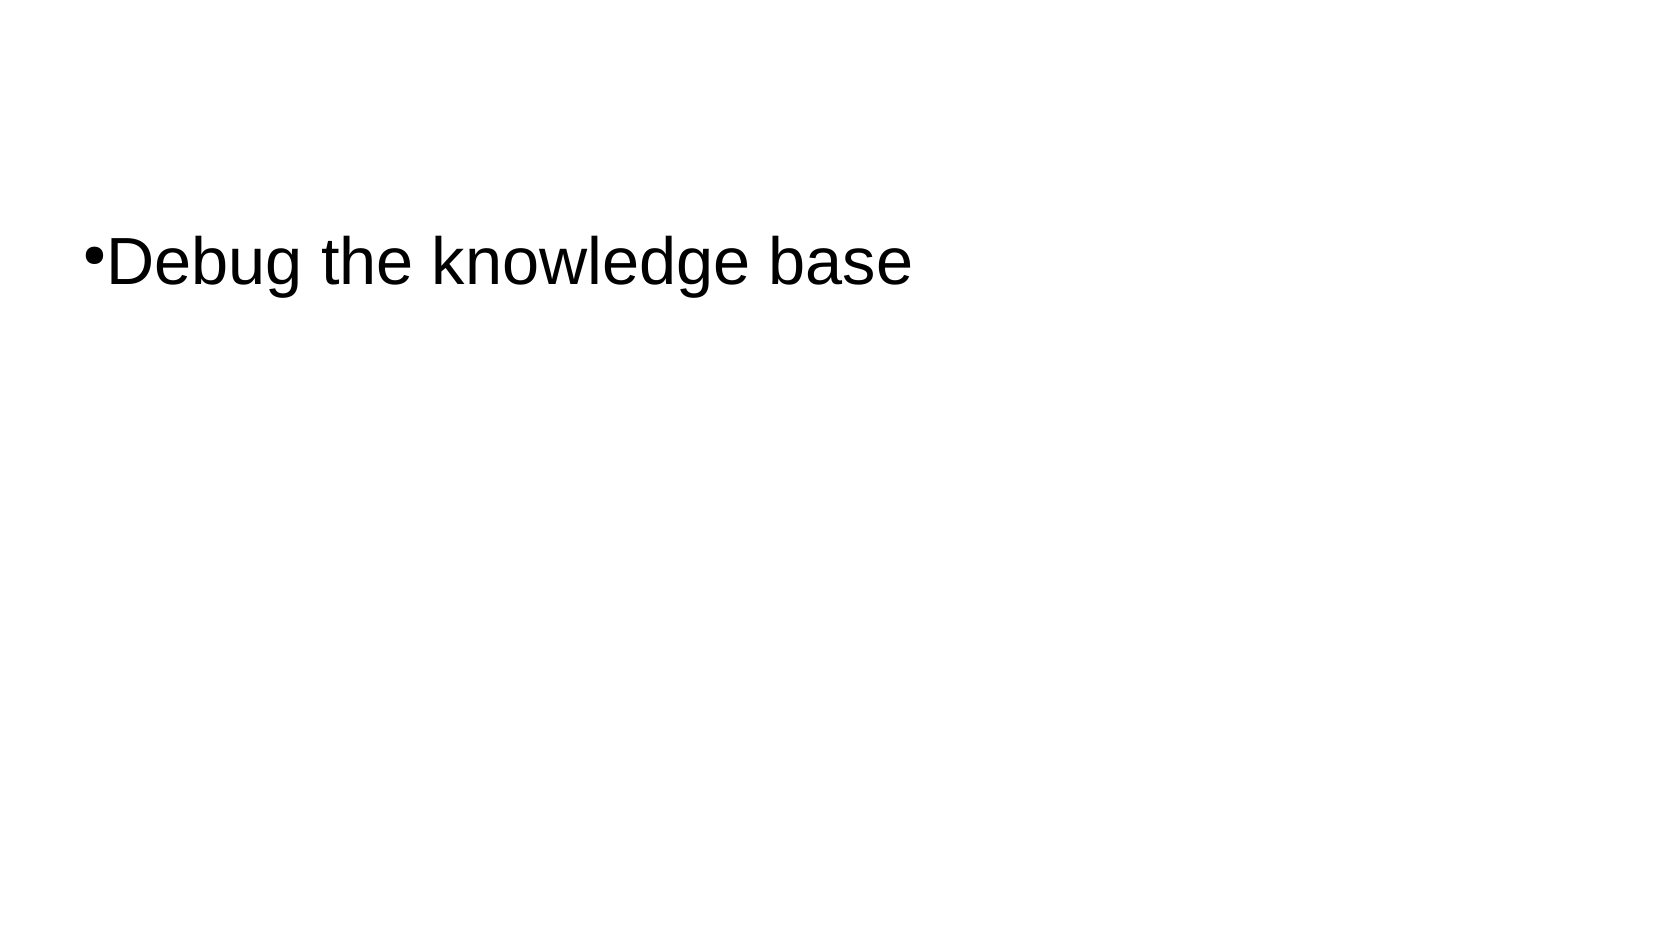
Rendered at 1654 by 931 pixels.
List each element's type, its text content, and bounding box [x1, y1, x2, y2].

list Debug the knowledge base [82, 217, 1571, 758]
